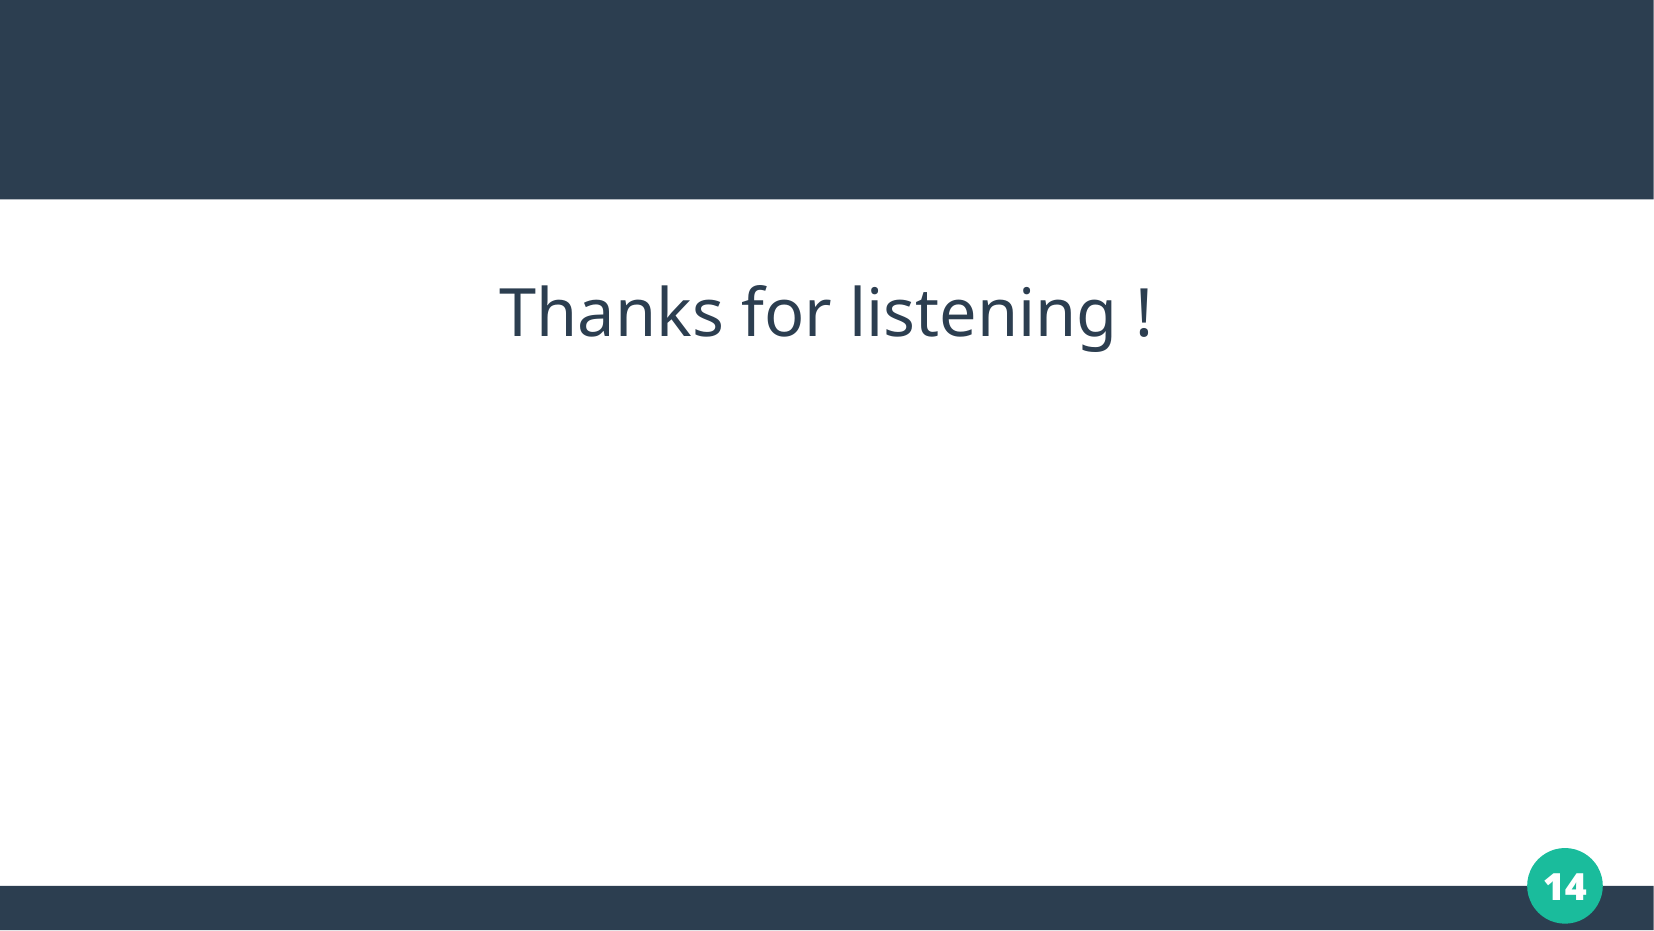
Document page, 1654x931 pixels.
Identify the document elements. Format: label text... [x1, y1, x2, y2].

subtitle Thanks for listening ! [59, 37, 1595, 584]
